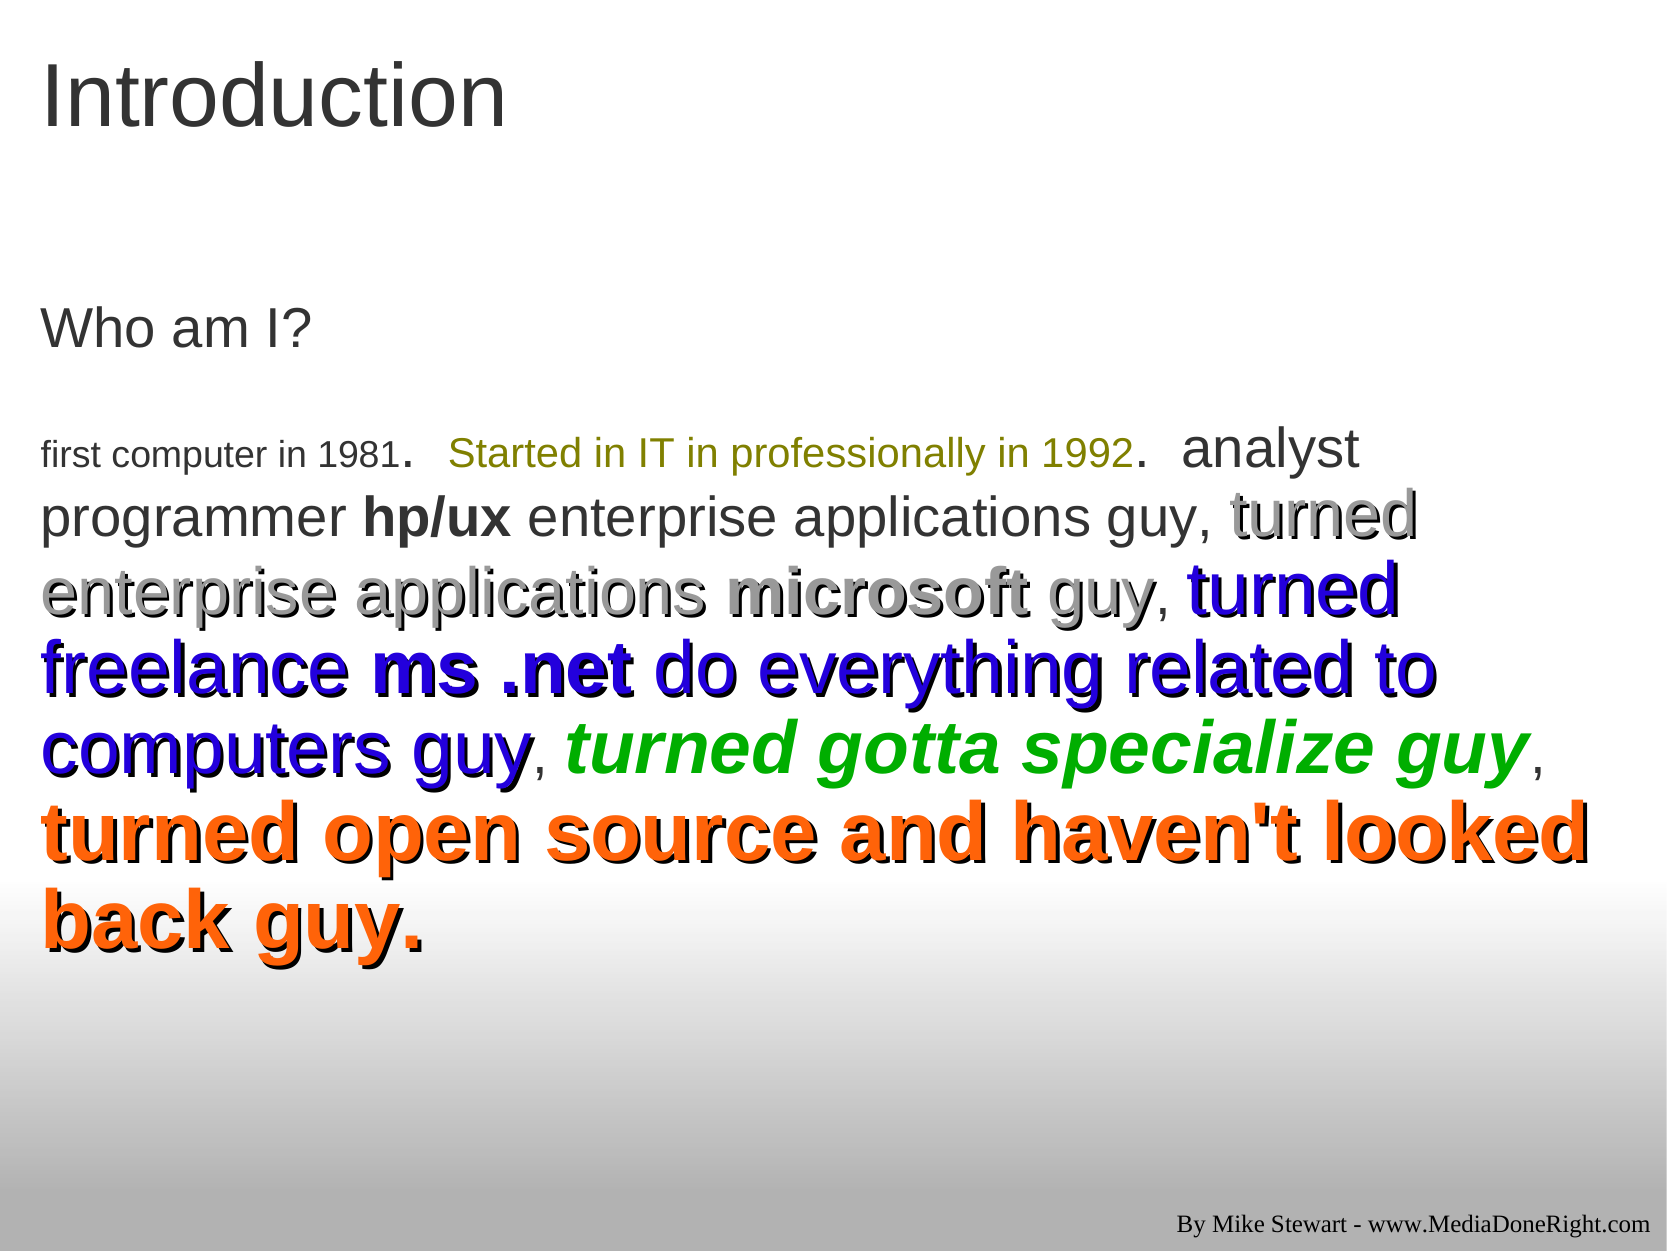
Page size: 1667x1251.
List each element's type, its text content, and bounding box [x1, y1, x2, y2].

text_box By Mike Stewart - www.MediaDoneRight.com [1162, 1200, 1666, 1246]
list Who am I? first computer in 1981. Started in IT in professionally in 1992. analyst programmer hp/ux enterprise applications guy, turned enterprise applications microsoft guy, turned freelance ms .net do everything related to computers guy, turned gotta specialize guy, turned open source and haven't looked back guy. [40, 300, 1627, 1201]
picture [0, 0, 1667, 1251]
title Introduction [40, 50, 1627, 201]
